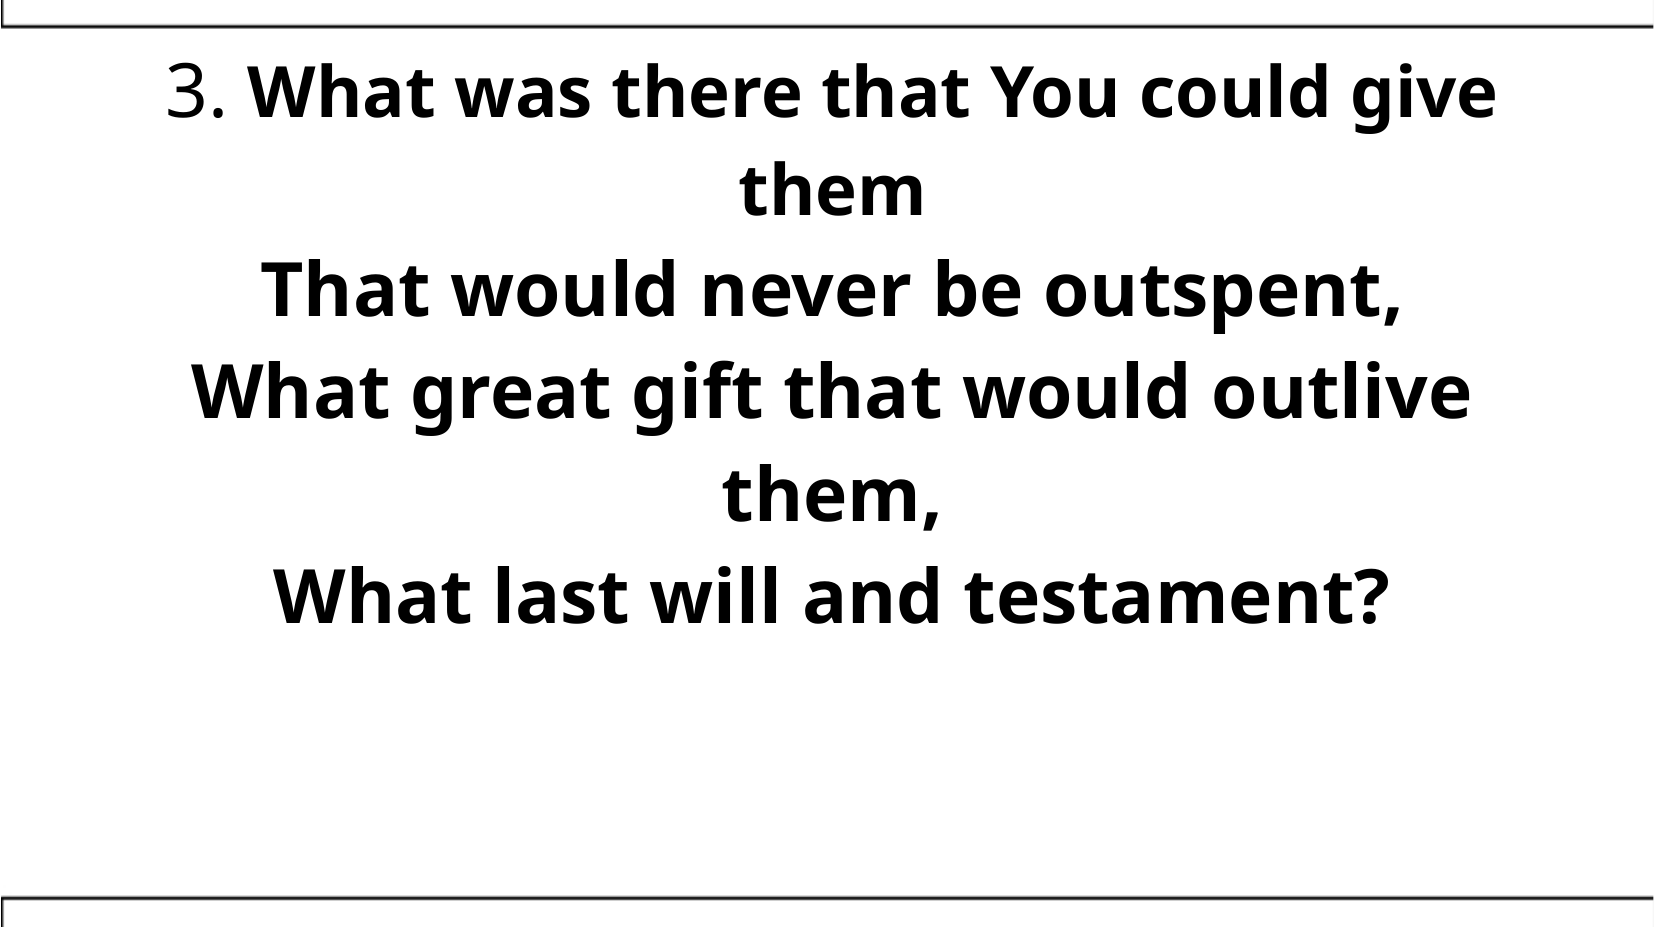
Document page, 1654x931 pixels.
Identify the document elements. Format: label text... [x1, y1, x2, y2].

picture [1, 0, 1654, 927]
text_box 3. What was there that You could give them That would never be outspent, What great gift that would outlive them, What last will and testament? [60, 30, 1606, 466]
